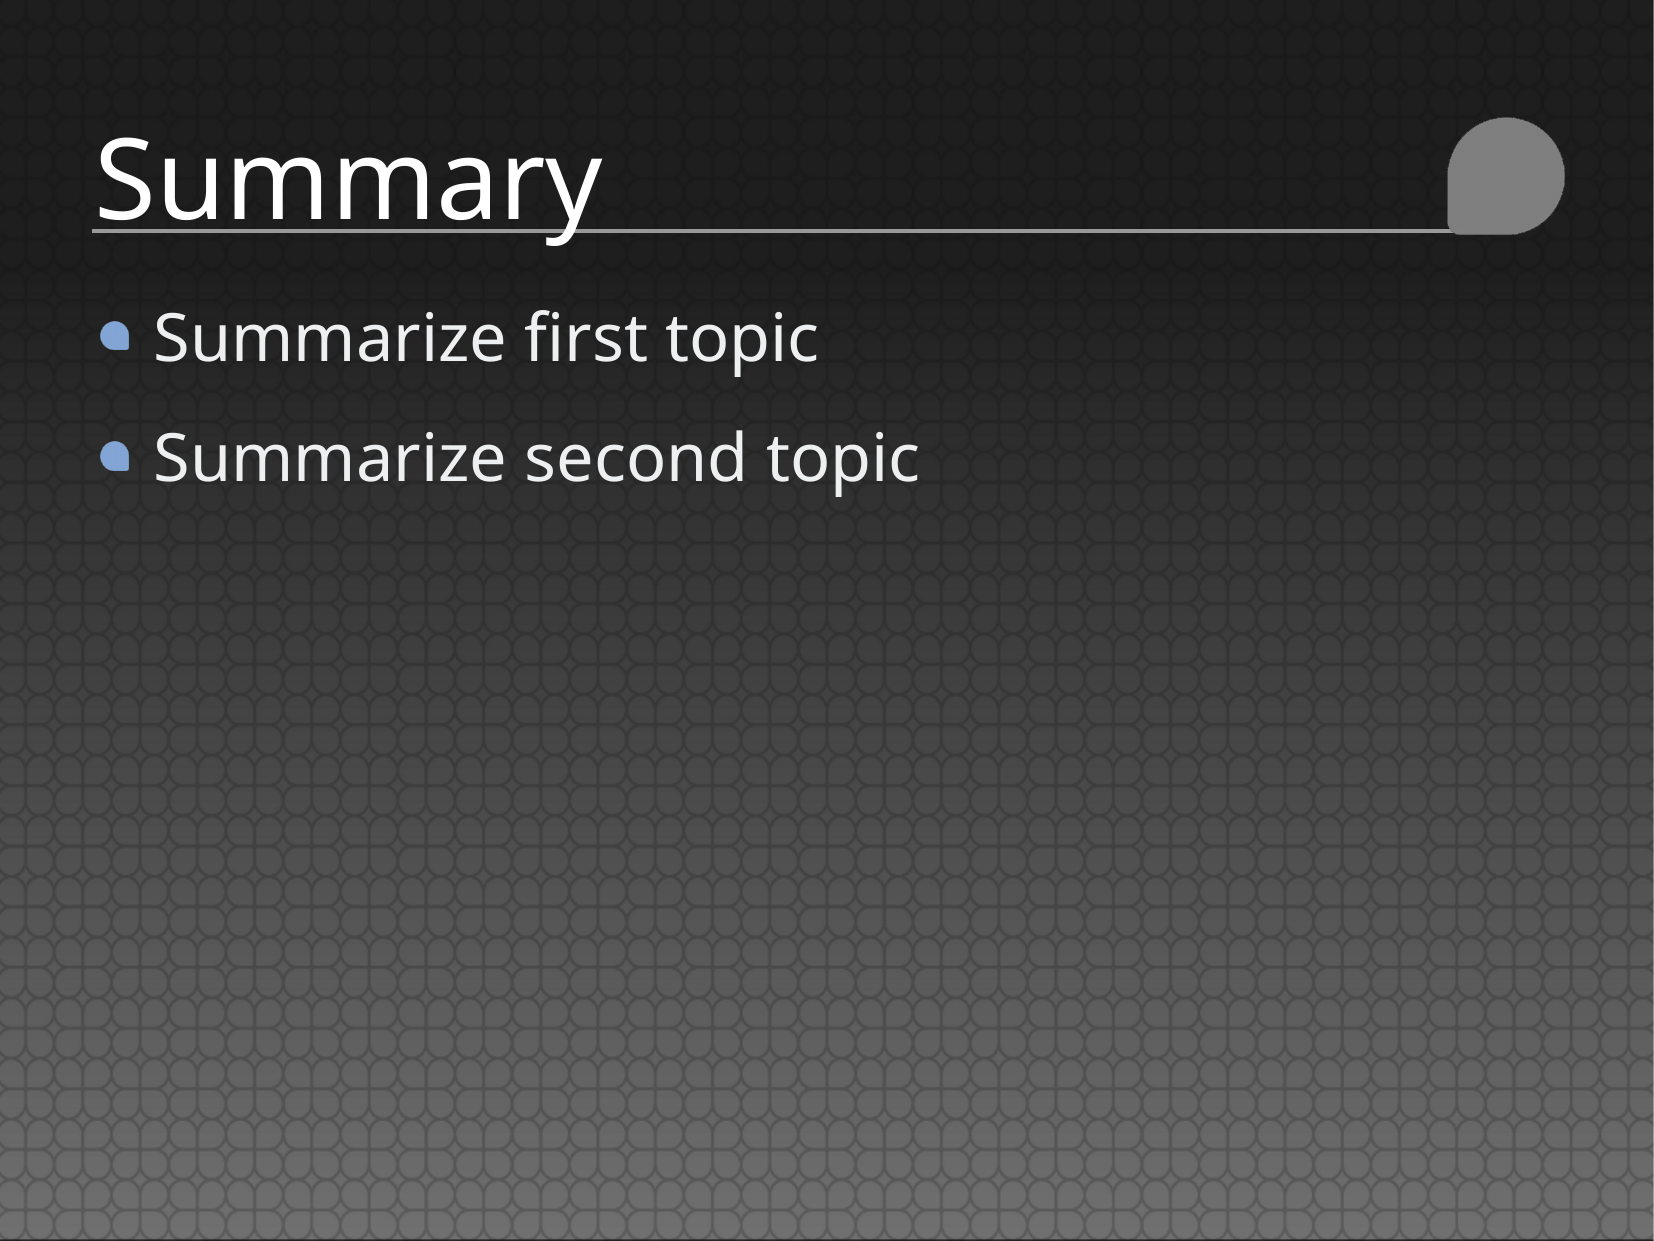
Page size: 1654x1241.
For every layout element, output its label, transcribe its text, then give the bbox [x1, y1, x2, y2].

title Summary [94, 100, 1426, 251]
list Summarize first topic Summarize second topic [82, 290, 1571, 1094]
picture [0, 0, 1654, 1241]
